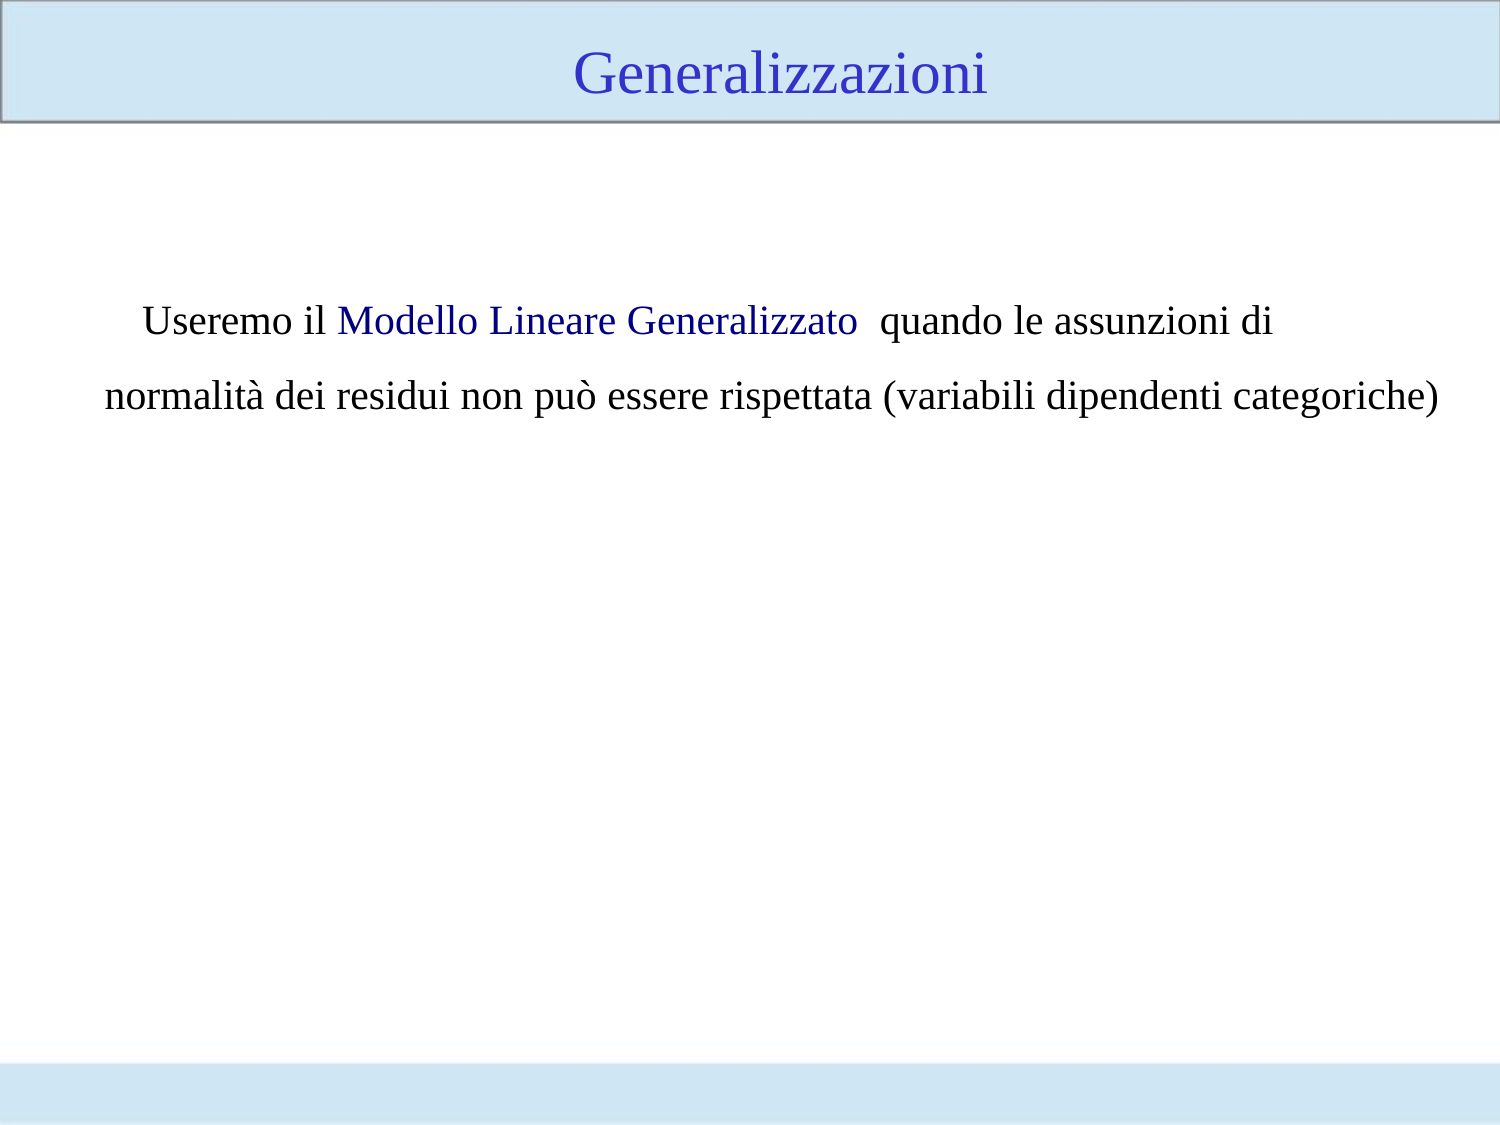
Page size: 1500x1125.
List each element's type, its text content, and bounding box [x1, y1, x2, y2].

text_box Useremo il Modello Lineare Generalizzato quando le assunzioni di normalità dei residui non può essere rispettata (variabili dipendenti categoriche) [89, 260, 1458, 426]
picture [0, 0, 1500, 1125]
title Generalizzazioni [249, 21, 1313, 117]
